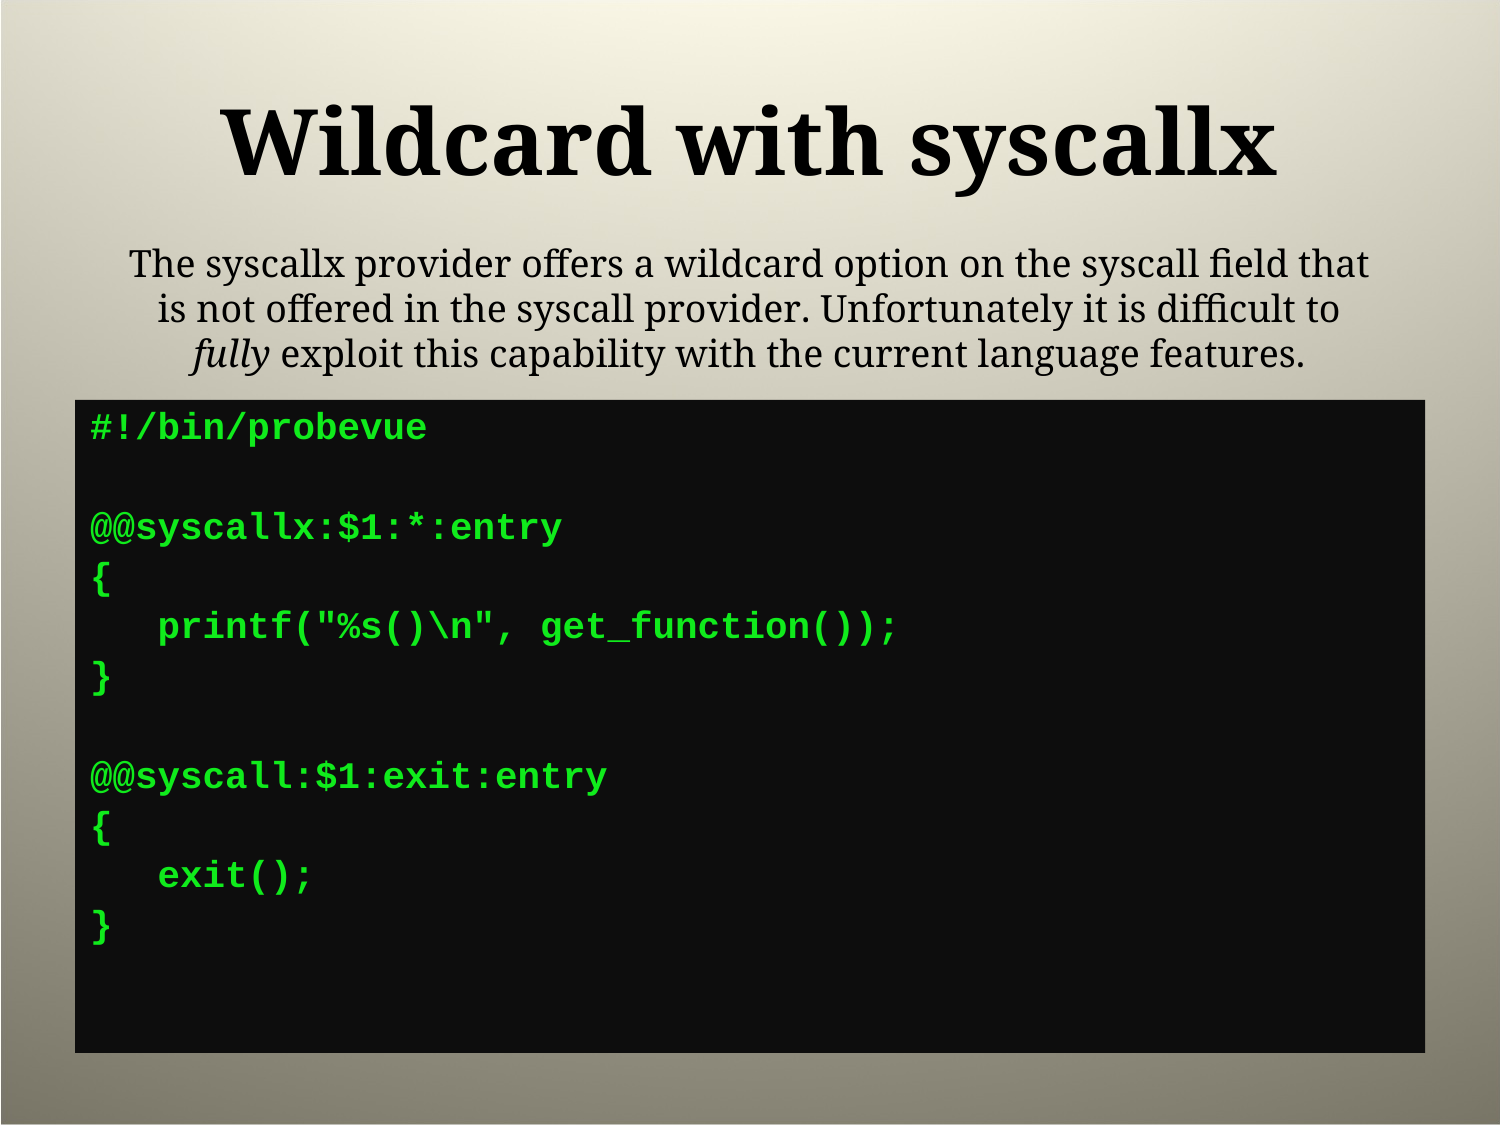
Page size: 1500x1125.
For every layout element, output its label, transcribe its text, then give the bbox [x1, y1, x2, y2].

text_box The syscallx provider offers a wildcard option on the syscall field that is not offered in the syscall provider. Unfortunately it is difficult to fully exploit this capability with the current language features. [112, 232, 1388, 383]
title Wildcard with syscallx [75, 45, 1426, 233]
picture [0, 0, 1500, 1125]
list #!/bin/probevue @@syscallx:$1:*:entry { printf("%s()\n", get_function()); } @@syscall:$1:exit:entry { exit(); } [75, 399, 1426, 1053]
